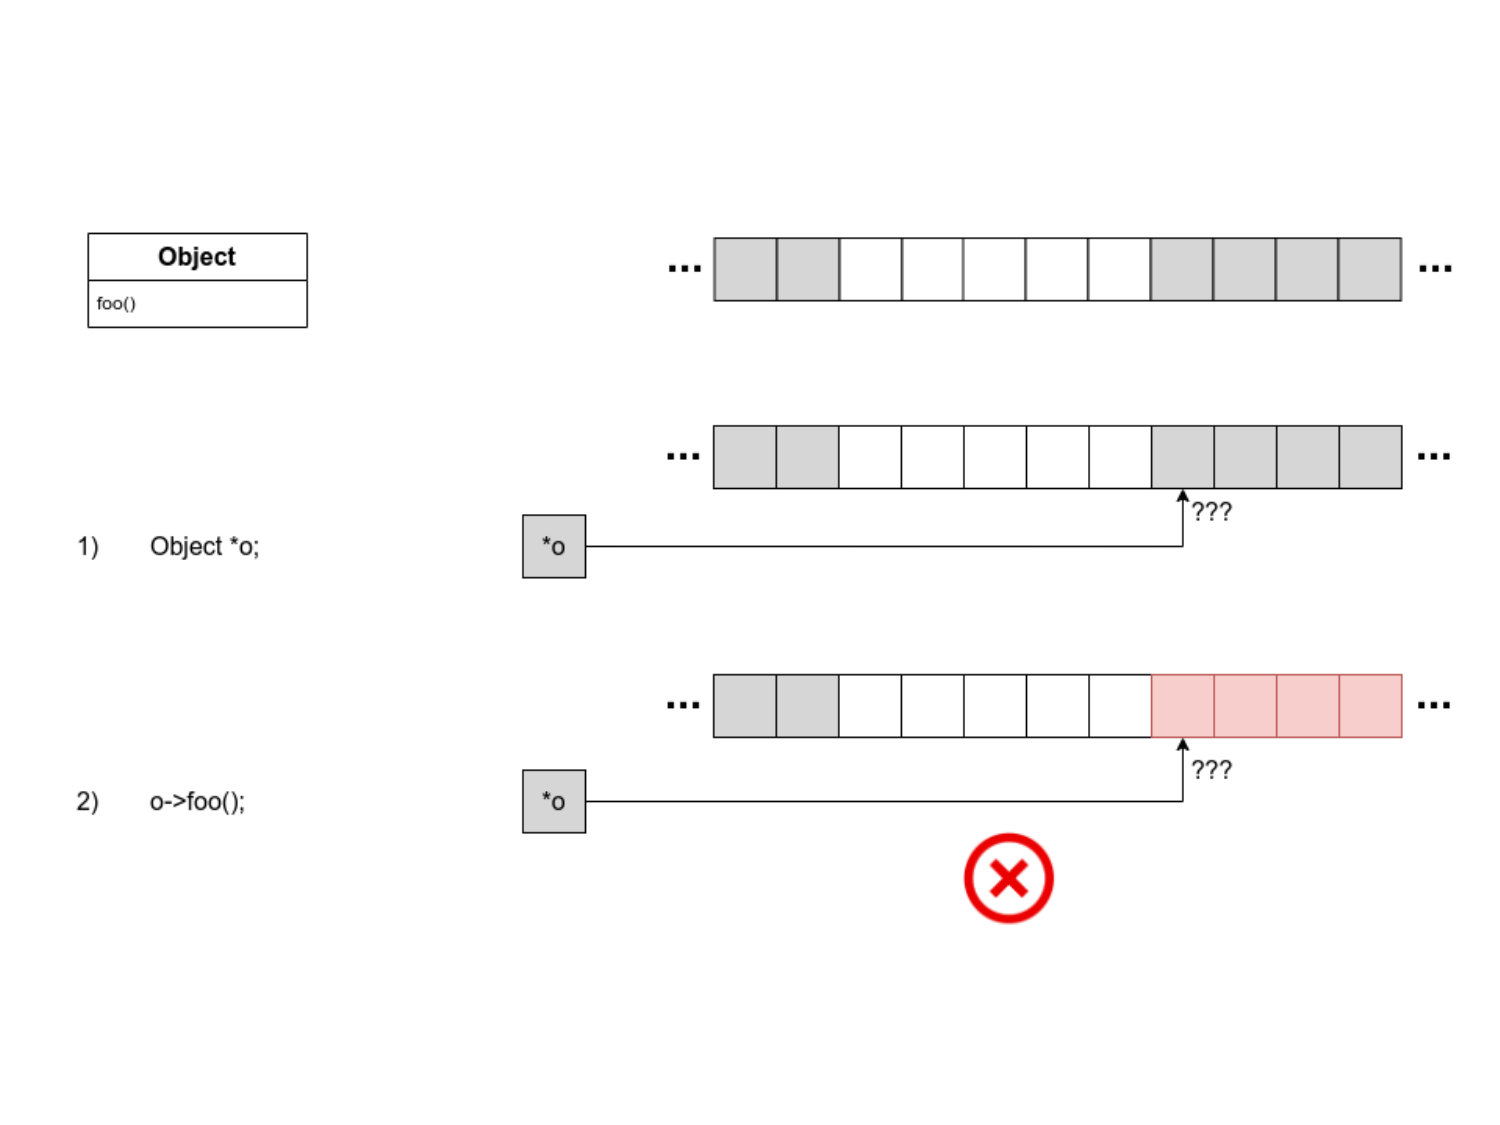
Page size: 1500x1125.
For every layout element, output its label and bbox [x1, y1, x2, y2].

picture [33, 222, 1467, 934]
